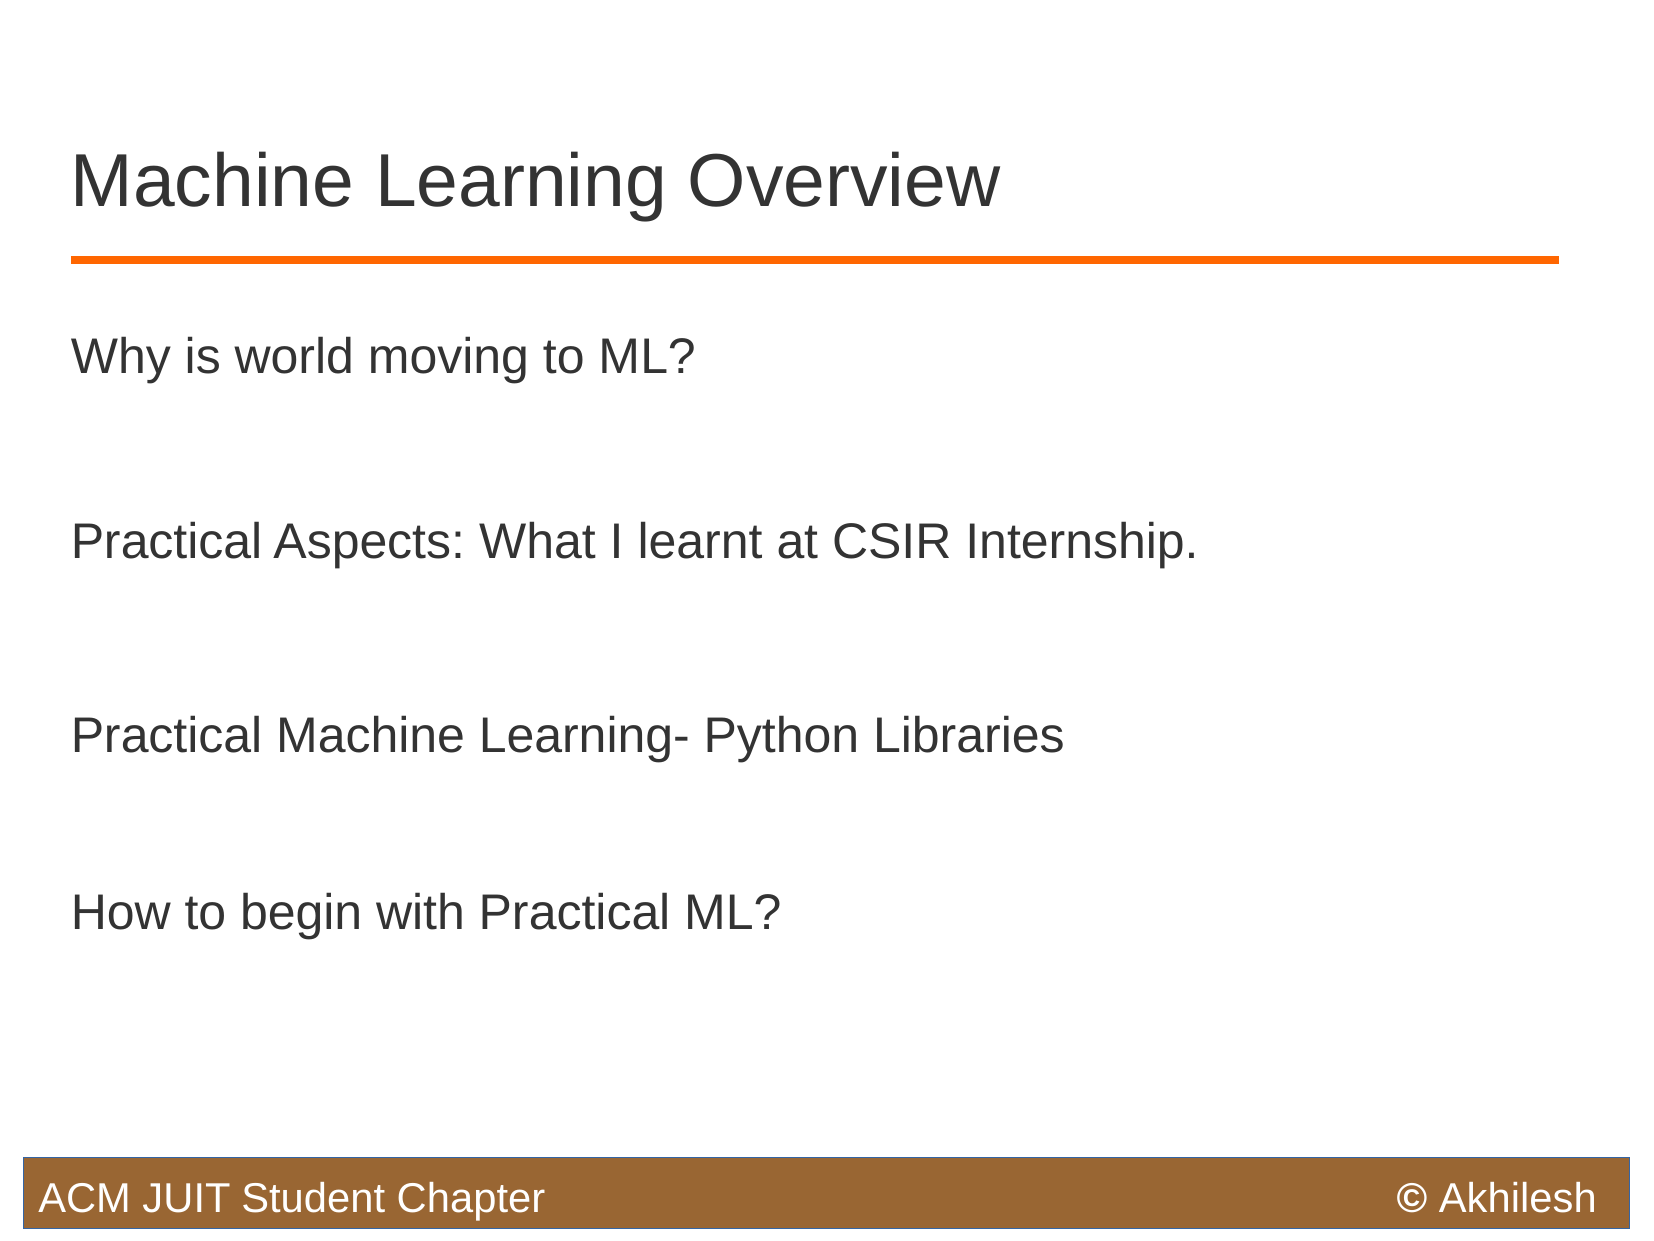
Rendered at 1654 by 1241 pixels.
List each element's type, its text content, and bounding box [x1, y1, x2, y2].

text_box © Akhilesh [1381, 1167, 1642, 1241]
text_box Practical Aspects: What I learnt at CSIR Internship. [70, 491, 1465, 603]
text_box Practical Machine Learning- Python Libraries [70, 685, 1465, 796]
text_box [23, 1157, 1630, 1229]
text_box How to begin with Practical ML? [70, 862, 1465, 973]
text_box Why is world moving to ML? [70, 307, 1465, 418]
title Machine Learning Overview [70, 141, 1205, 236]
text_box ACM JUIT Student Chapter [23, 1167, 662, 1241]
